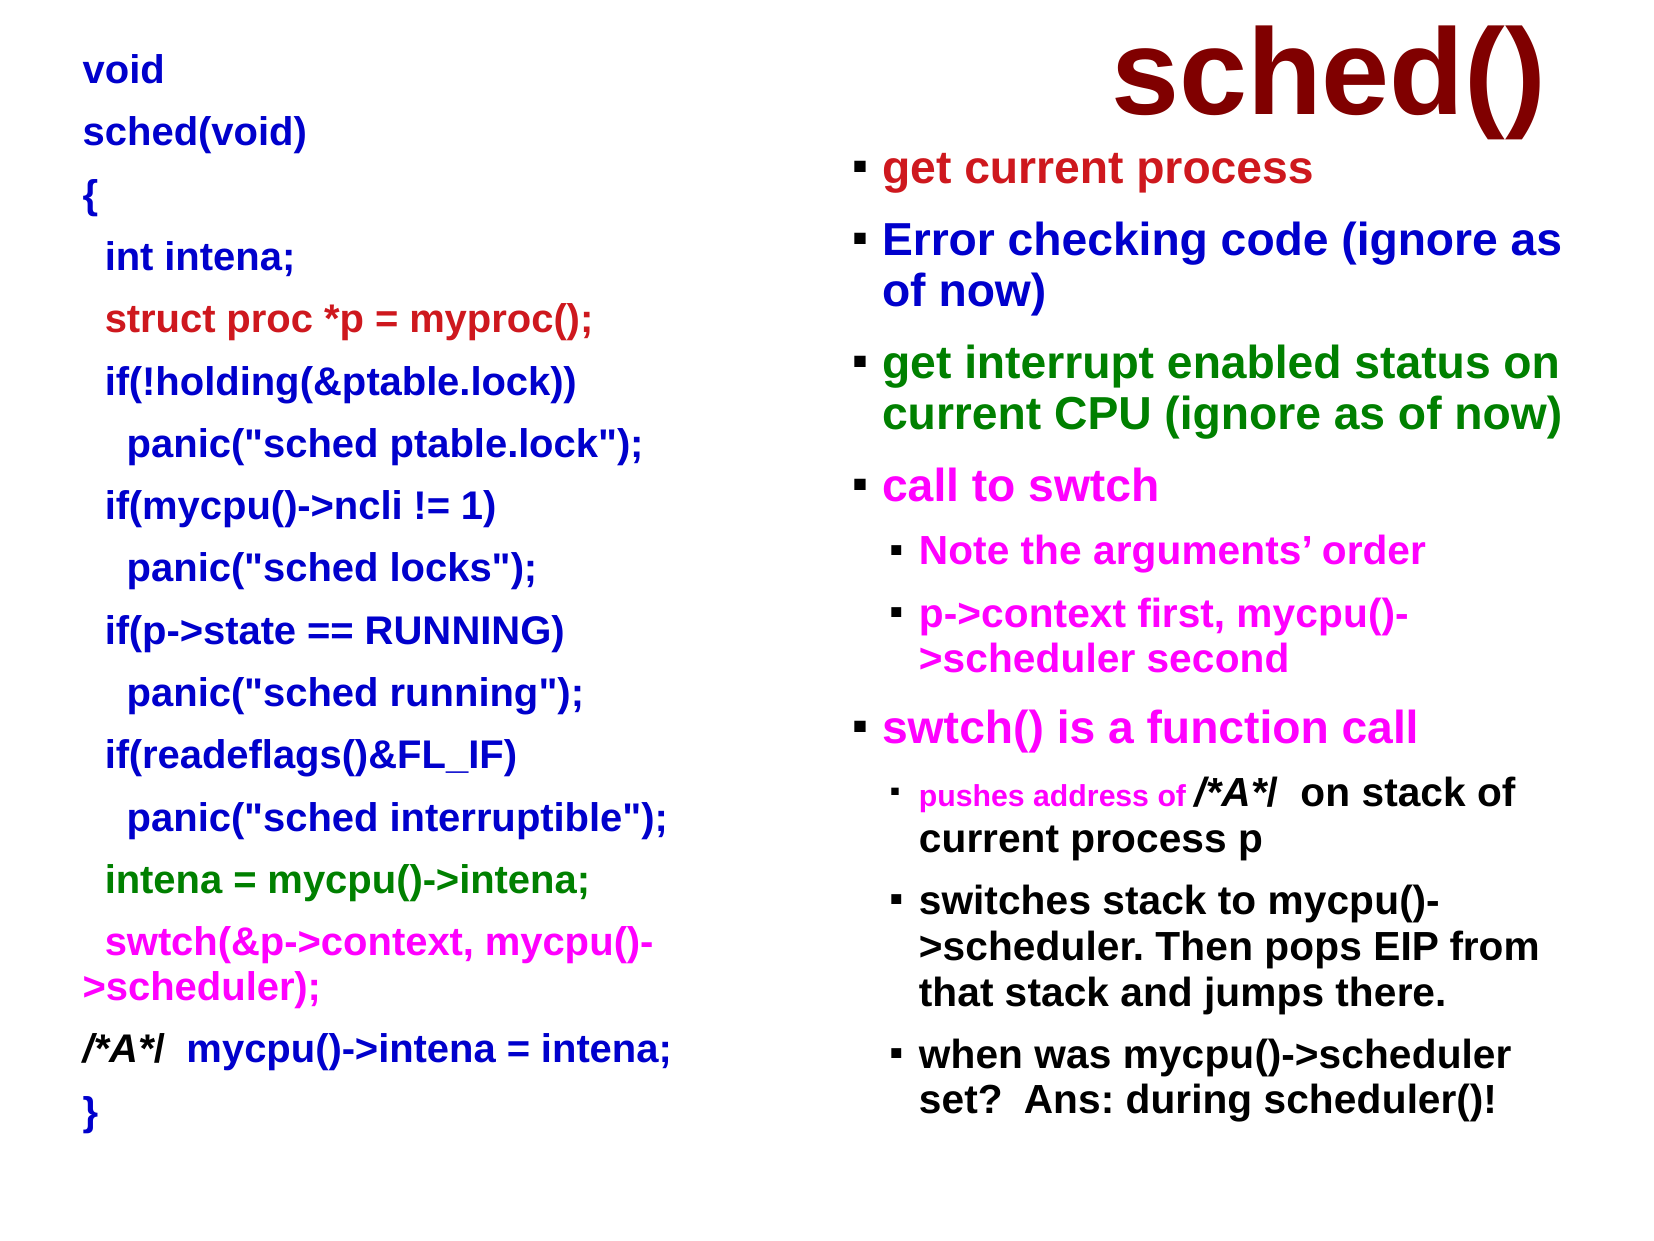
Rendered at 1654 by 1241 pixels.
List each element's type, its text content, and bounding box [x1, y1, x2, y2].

title sched() [1086, 0, 1571, 141]
list void sched(void) { int intena; struct proc *p = myproc(); if(!holding(&ptable.lock)) panic("sched ptable.lock"); if(mycpu()->ncli != 1) panic("sched locks"); if(p->state == RUNNING) panic("sched running"); if(readeflags()&FL_IF) panic("sched interruptible"); intena = mycpu()->intena; swtch(&p->context, mycpu()->scheduler); /*A*/ mycpu()->intena = intena; } [82, 47, 809, 1158]
list get current process Error checking code (ignore as of now) get interrupt enabled status on current CPU (ignore as of now) call to swtch Note the arguments’ order p->context first, mycpu()->scheduler second swtch() is a function call pushes address of /*A*/ on stack of current process p switches stack to mycpu()->scheduler. Then pops EIP from that stack and jumps there. when was mycpu()->scheduler set? Ans: during scheduler()! [845, 141, 1572, 1182]
